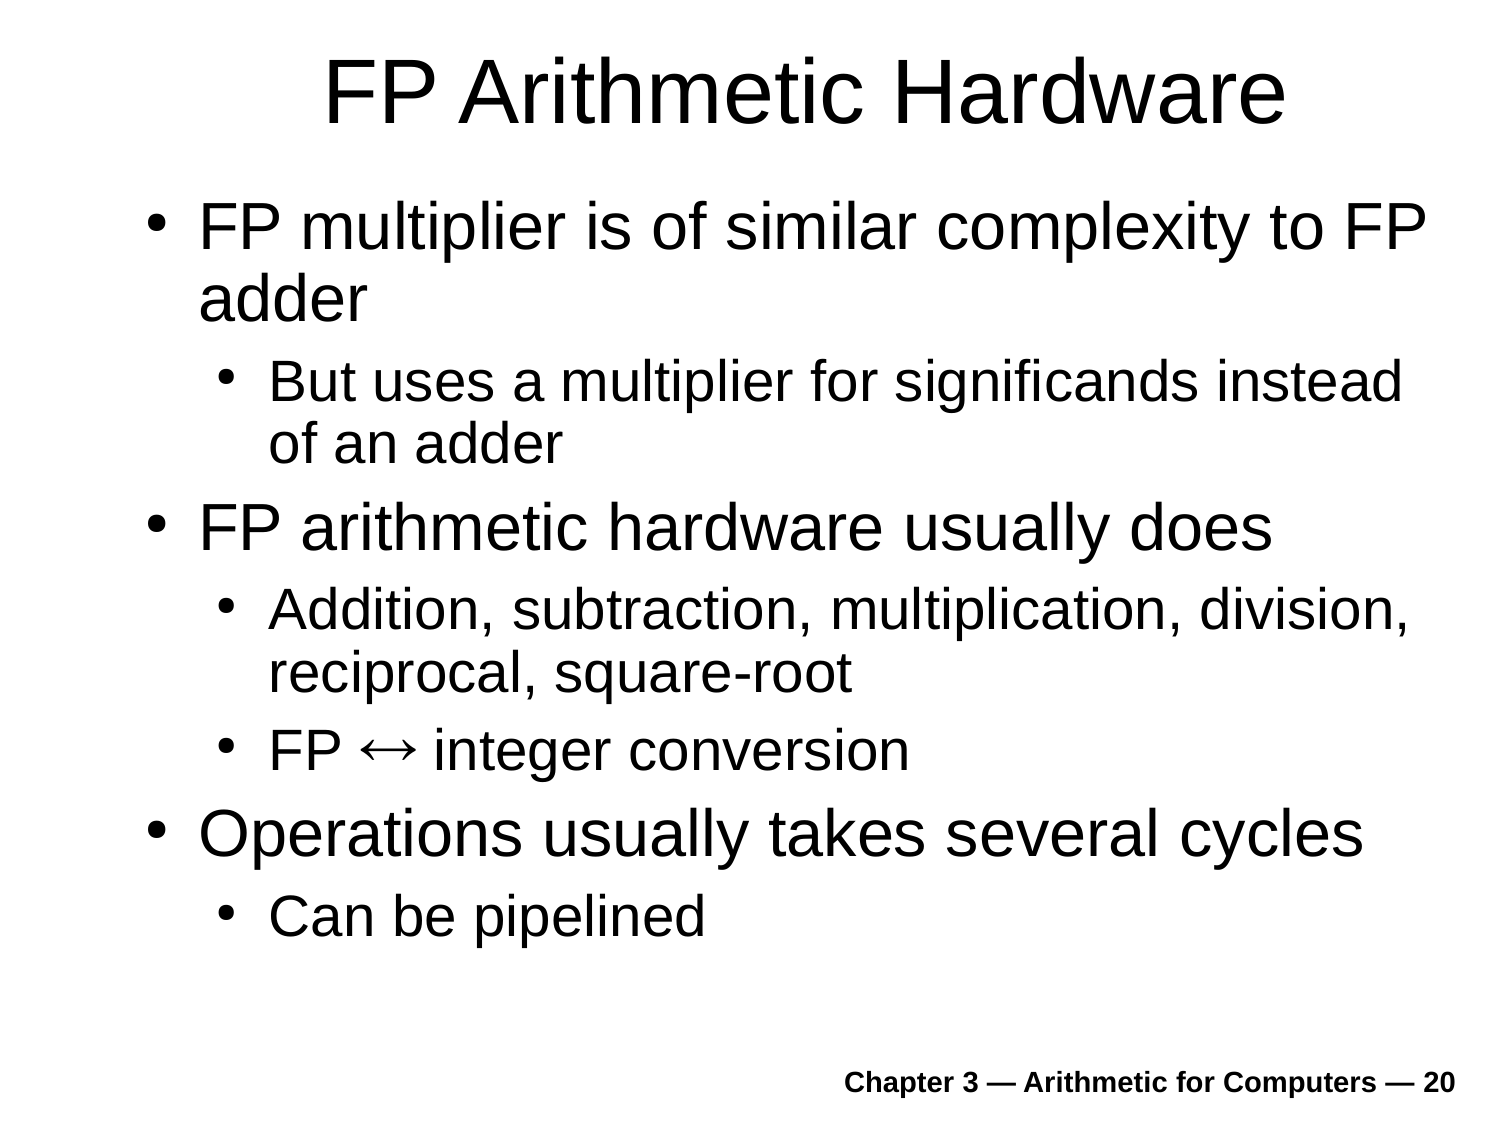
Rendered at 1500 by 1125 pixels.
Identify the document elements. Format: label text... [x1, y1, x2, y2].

text_box Chapter 3 — Arithmetic for Computers — <number> [277, 1046, 1471, 1106]
list FP multiplier is of similar complexity to FP adder But uses a multiplier for significands instead of an adder FP arithmetic hardware usually does Addition, subtraction, multiplication, division, reciprocal, square-root FP  integer conversion Operations usually takes several cycles Can be pipelined [112, 184, 1469, 1024]
title FP Arithmetic Hardware [112, 23, 1468, 149]
